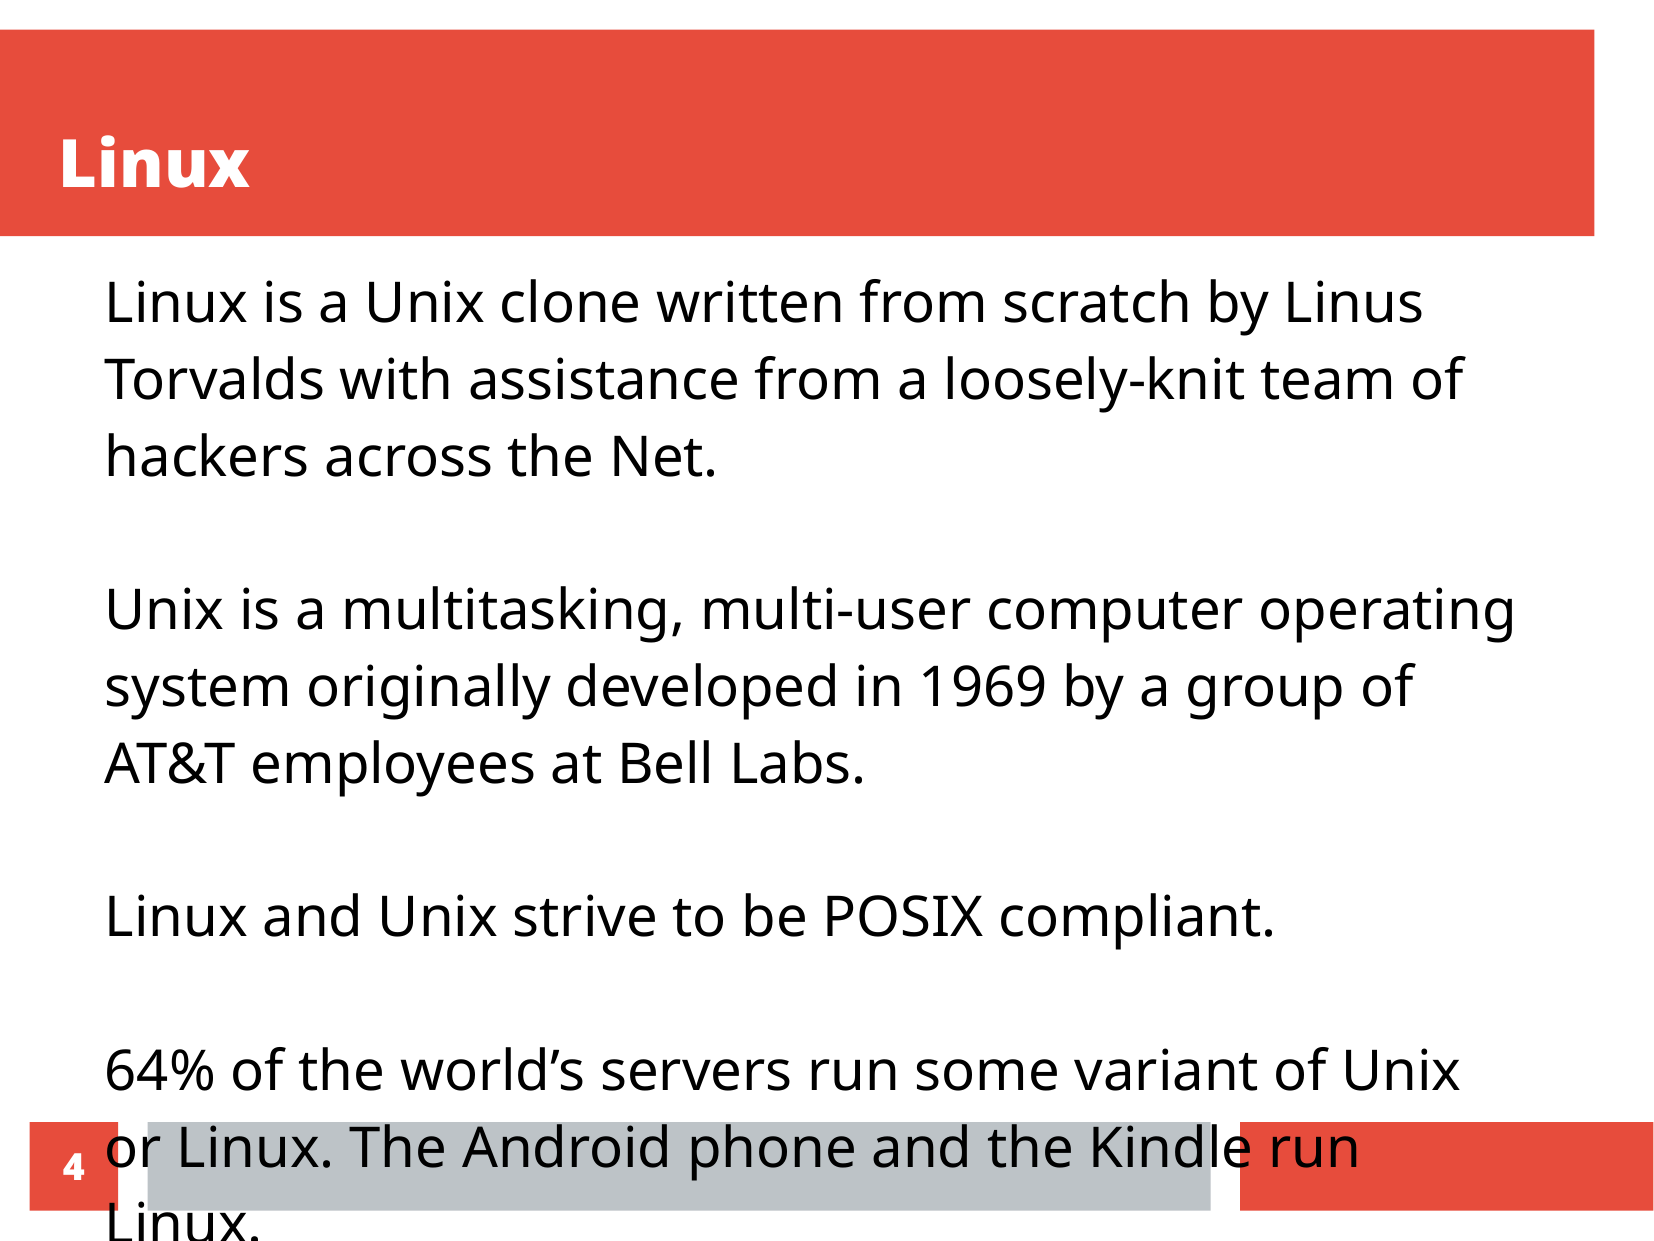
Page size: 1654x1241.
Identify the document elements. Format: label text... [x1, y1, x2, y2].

title Linux [59, 59, 1595, 207]
text_box Linux is a Unix clone written from scratch by Linus Torvalds with assistance from a loosely-knit team of hackers across the Net. Unix is a multitasking, multi-user computer operating system originally developed in 1969 by a group of AT&T employees at Bell Labs. Linux and Unix strive to be POSIX compliant. 64% of the world’s servers run some variant of Unix or Linux. The Android phone and the Kindle run Linux. [90, 255, 1546, 1063]
